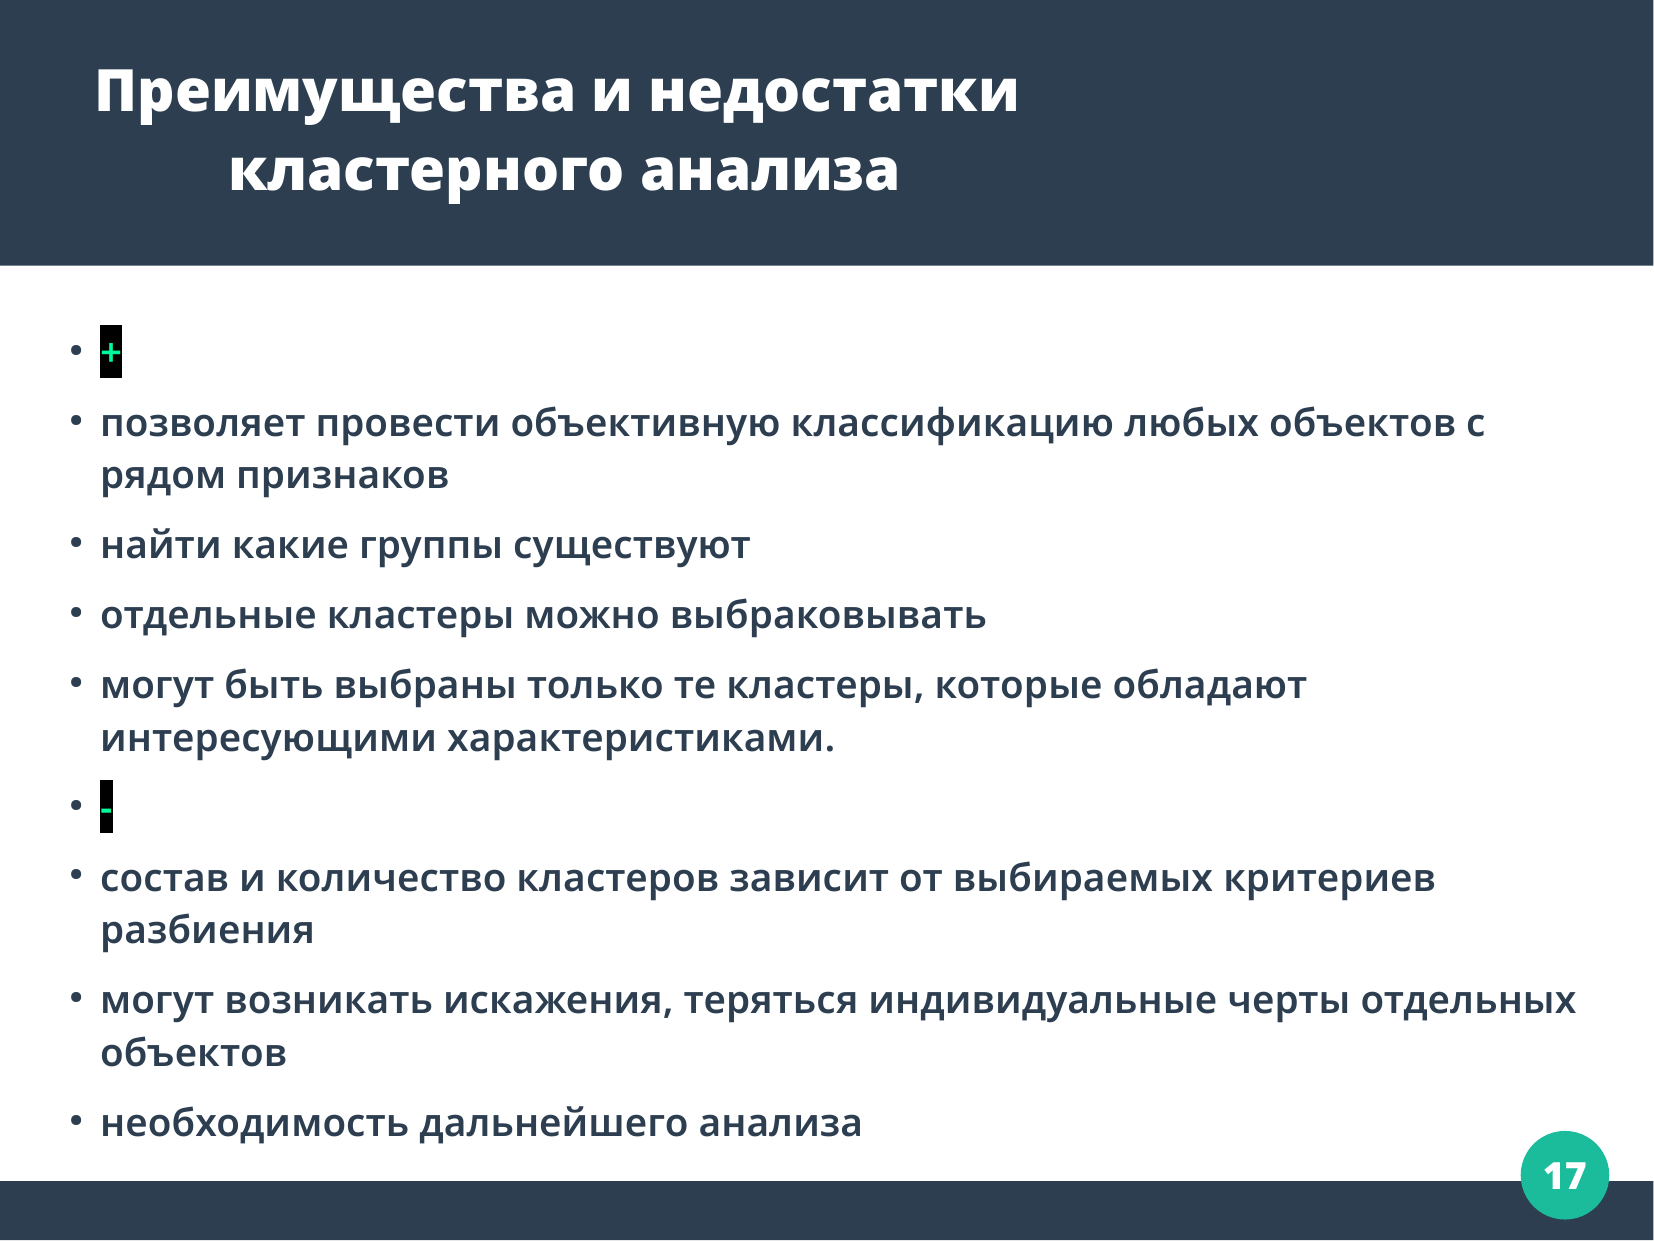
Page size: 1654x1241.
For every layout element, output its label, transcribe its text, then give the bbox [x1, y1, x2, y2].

list + позволяет провести объективную классификацию любых объектов с рядом признаков найти какие группы существуют отдельные кластеры можно выбраковывать могут быть выбраны только те кластеры, которые обладают интересующими характеристиками. - состав и количество кластеров зависит от выбираемых критериев разбиения могут возникать искажения, теряться индивидуальные черты отдельных объектов необходимость дальнейшего анализа [59, 324, 1595, 1152]
title Преимущества и недостатки кластерного анализа [59, 49, 1595, 207]
